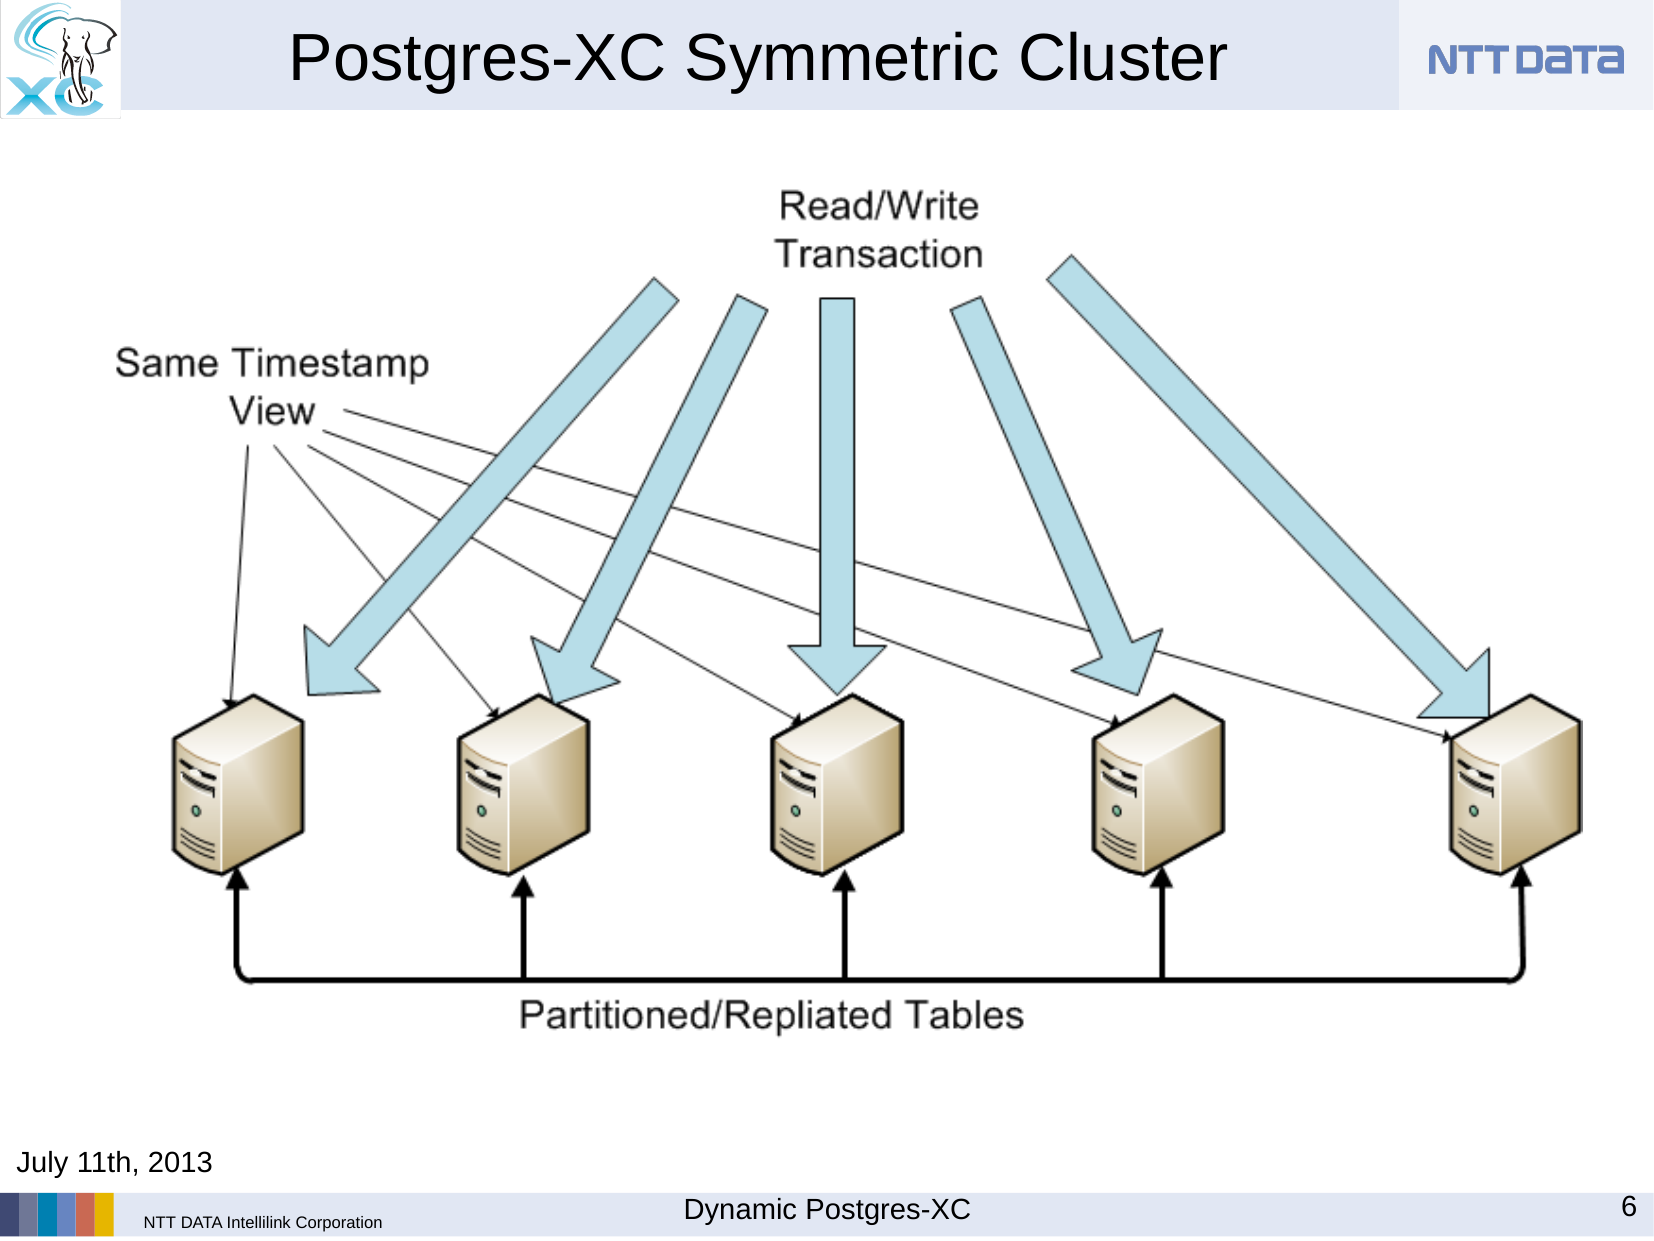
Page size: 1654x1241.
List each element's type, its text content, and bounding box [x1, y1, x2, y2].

title Postgres-XC Symmetric Cluster [120, 3, 1399, 110]
picture [0, 0, 121, 119]
picture [1429, 45, 1624, 74]
picture [115, 177, 1583, 1042]
